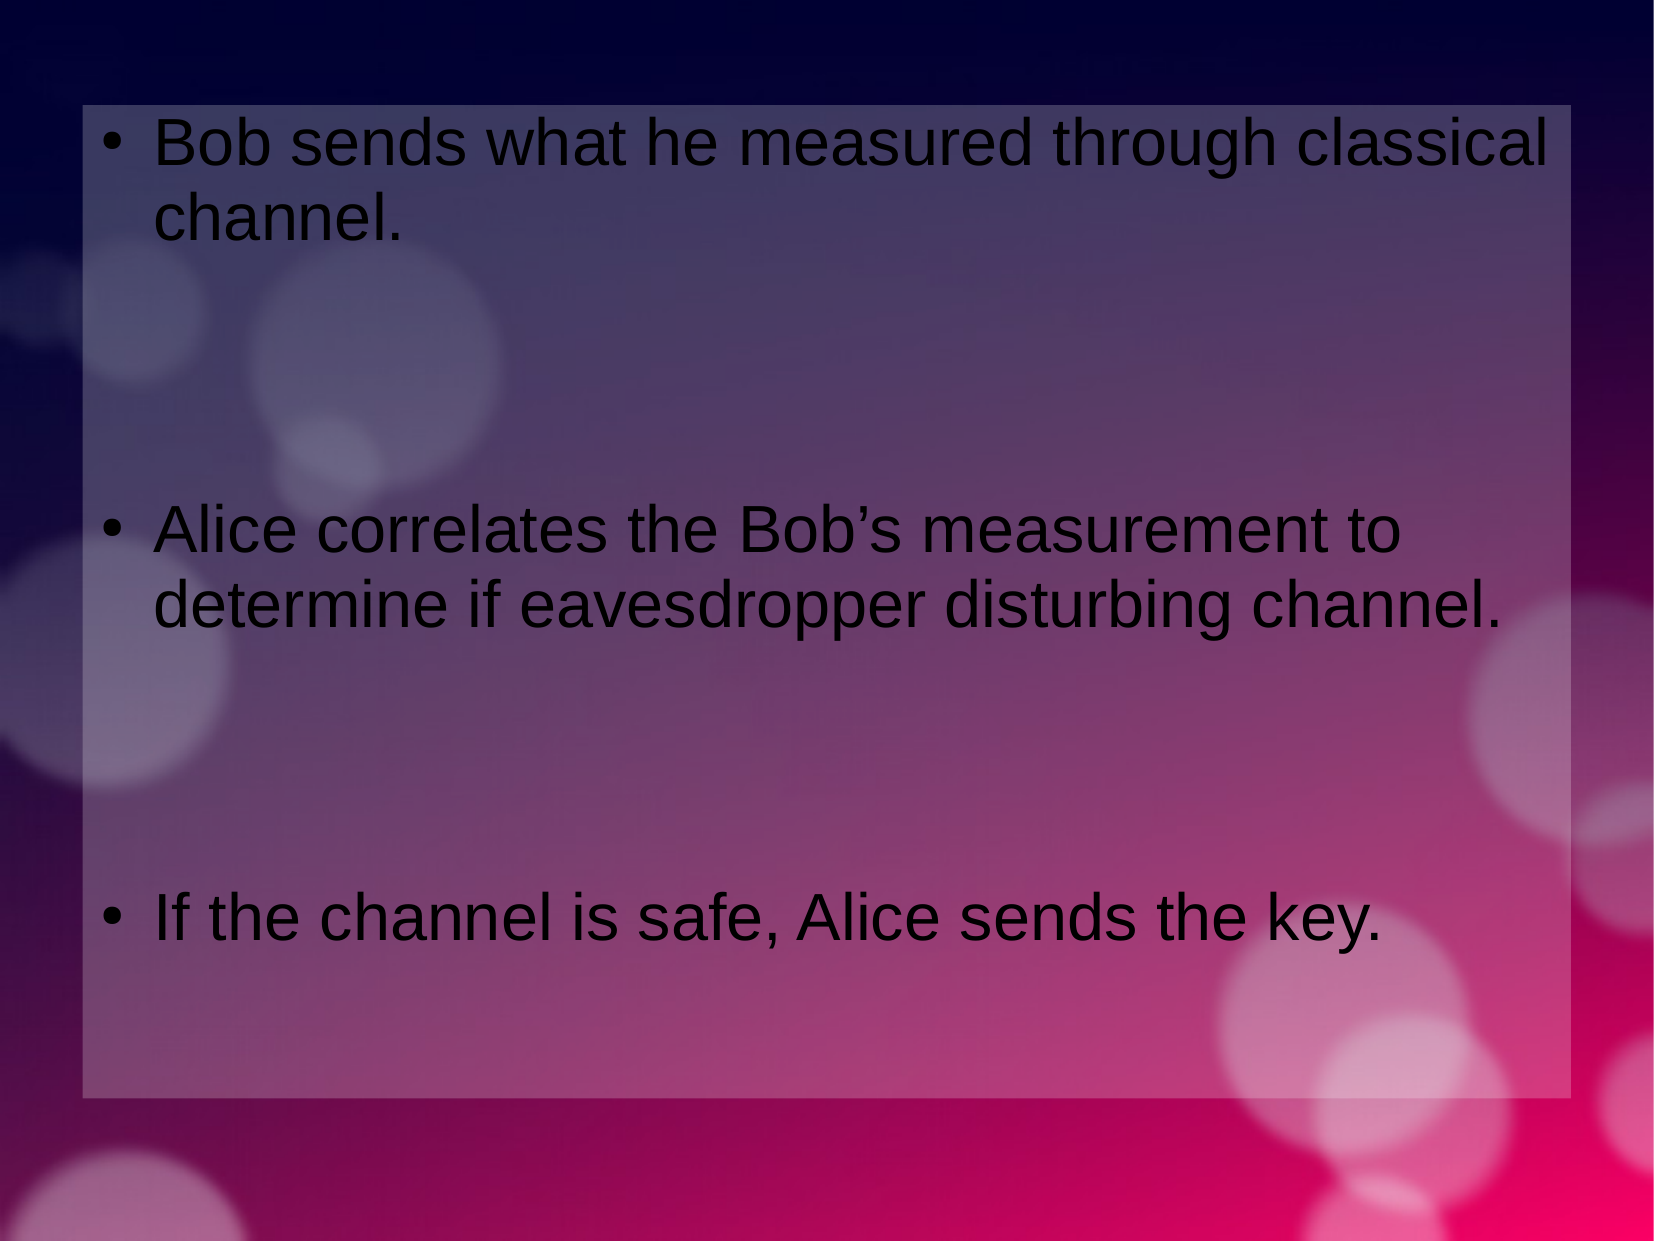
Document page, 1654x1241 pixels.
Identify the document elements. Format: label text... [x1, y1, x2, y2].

picture [0, 0, 1654, 1241]
list Bob sends what he measured through classical channel. Alice correlates the Bob’s measurement to determine if eavesdropper disturbing channel. If the channel is safe, Alice sends the key. [82, 105, 1571, 1099]
